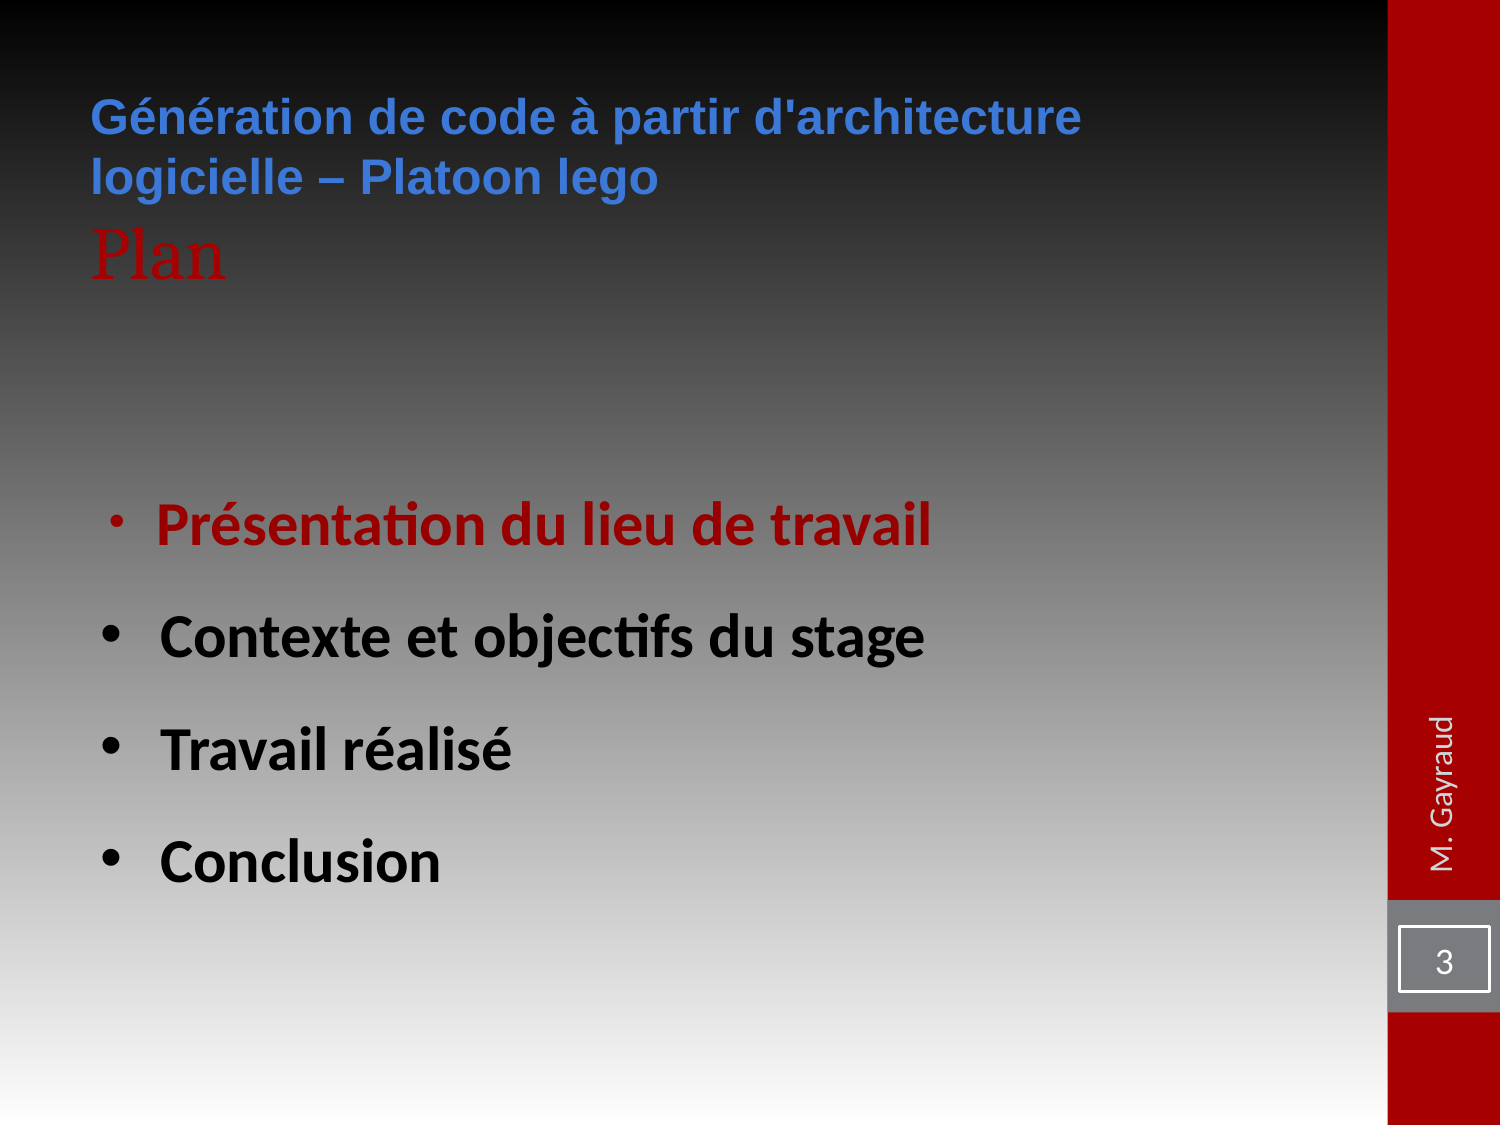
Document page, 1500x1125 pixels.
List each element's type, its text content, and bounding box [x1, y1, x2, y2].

slide_number <numéro> [1399, 926, 1490, 992]
footer M. Gayraud [1408, 500, 1469, 889]
title Génération de code à partir d'architecture logicielle – Platoon lego Plan [75, 45, 1325, 327]
list Présentation du lieu de travail Contexte et objectifs du stage Travail réalisé Conclusion [75, 327, 1377, 1076]
